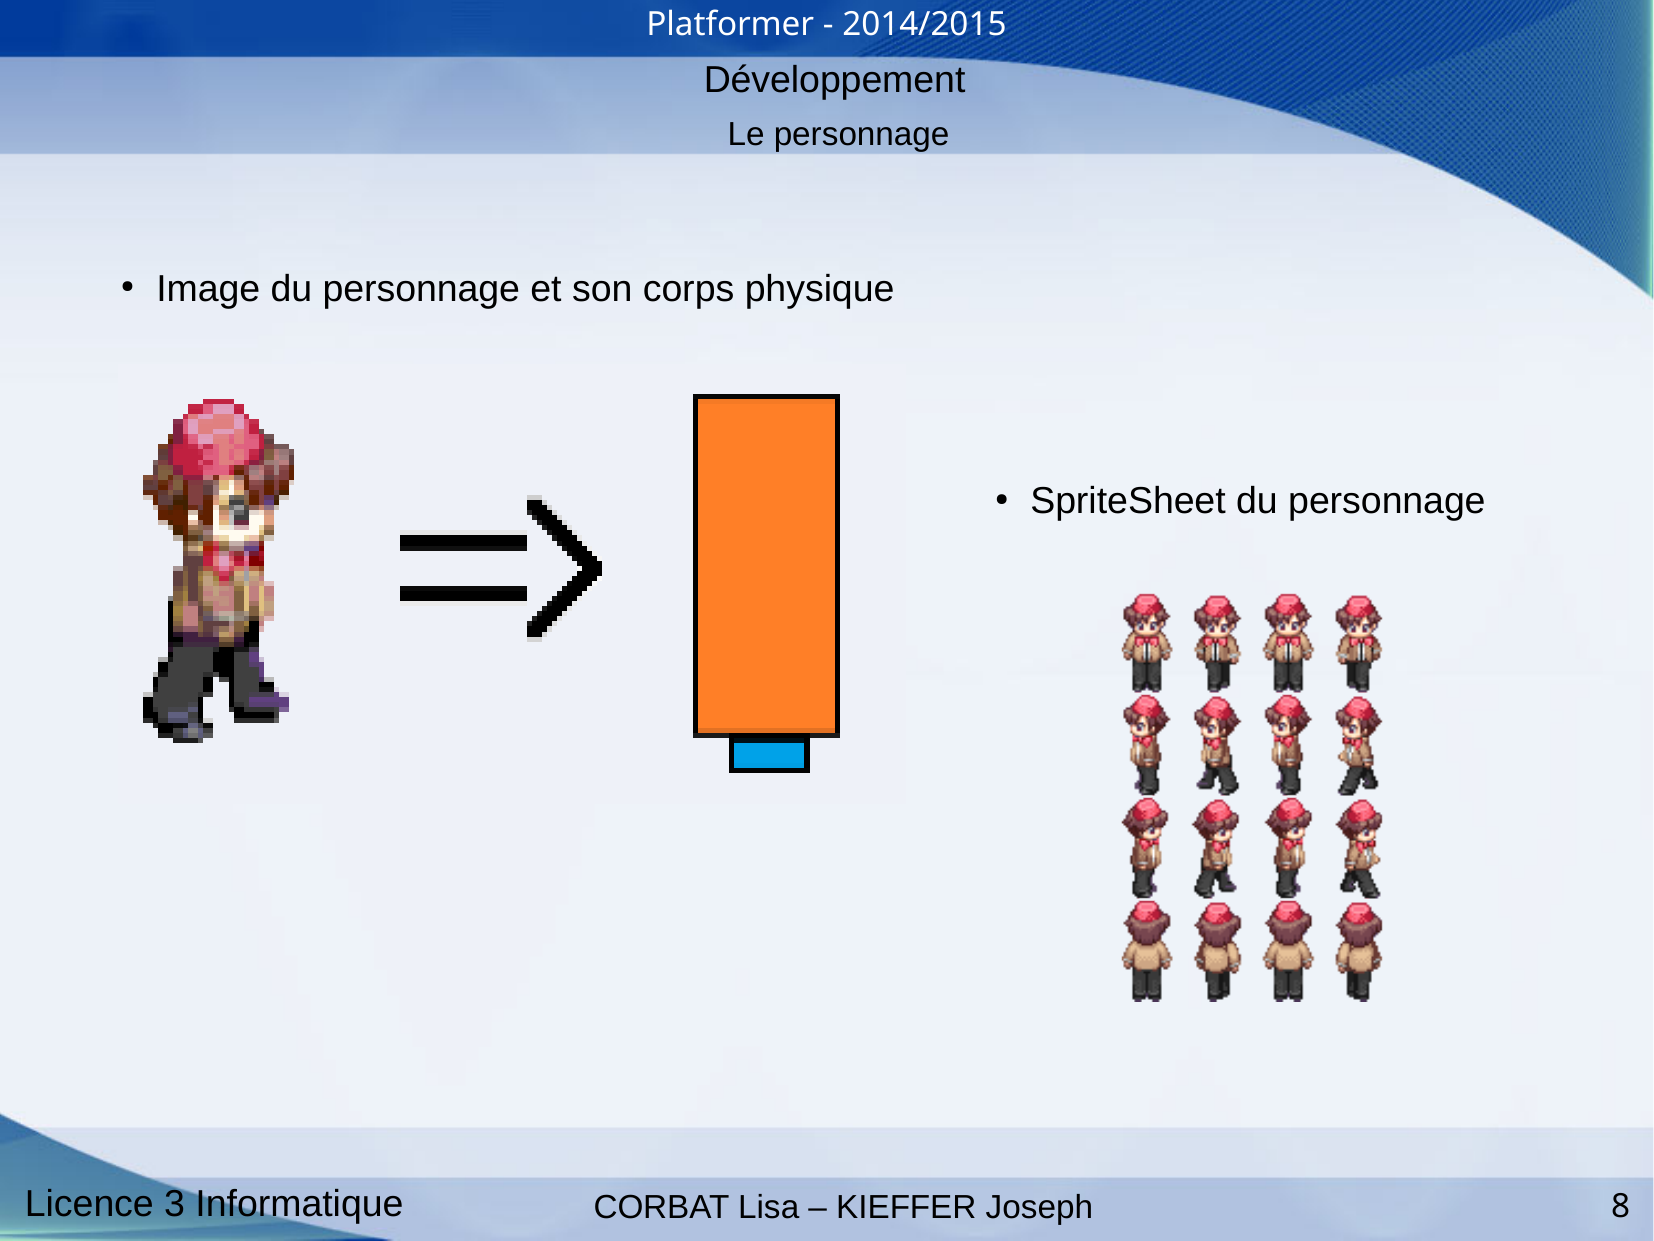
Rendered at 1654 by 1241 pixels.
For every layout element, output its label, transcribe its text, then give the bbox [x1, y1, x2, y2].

text_box SpriteSheet du personnage [980, 472, 1501, 530]
text_box Développement [688, 51, 981, 109]
text_box Image du personnage et son corps physique [106, 259, 909, 317]
text_box Le personnage [712, 108, 965, 161]
picture [0, 0, 1654, 1241]
